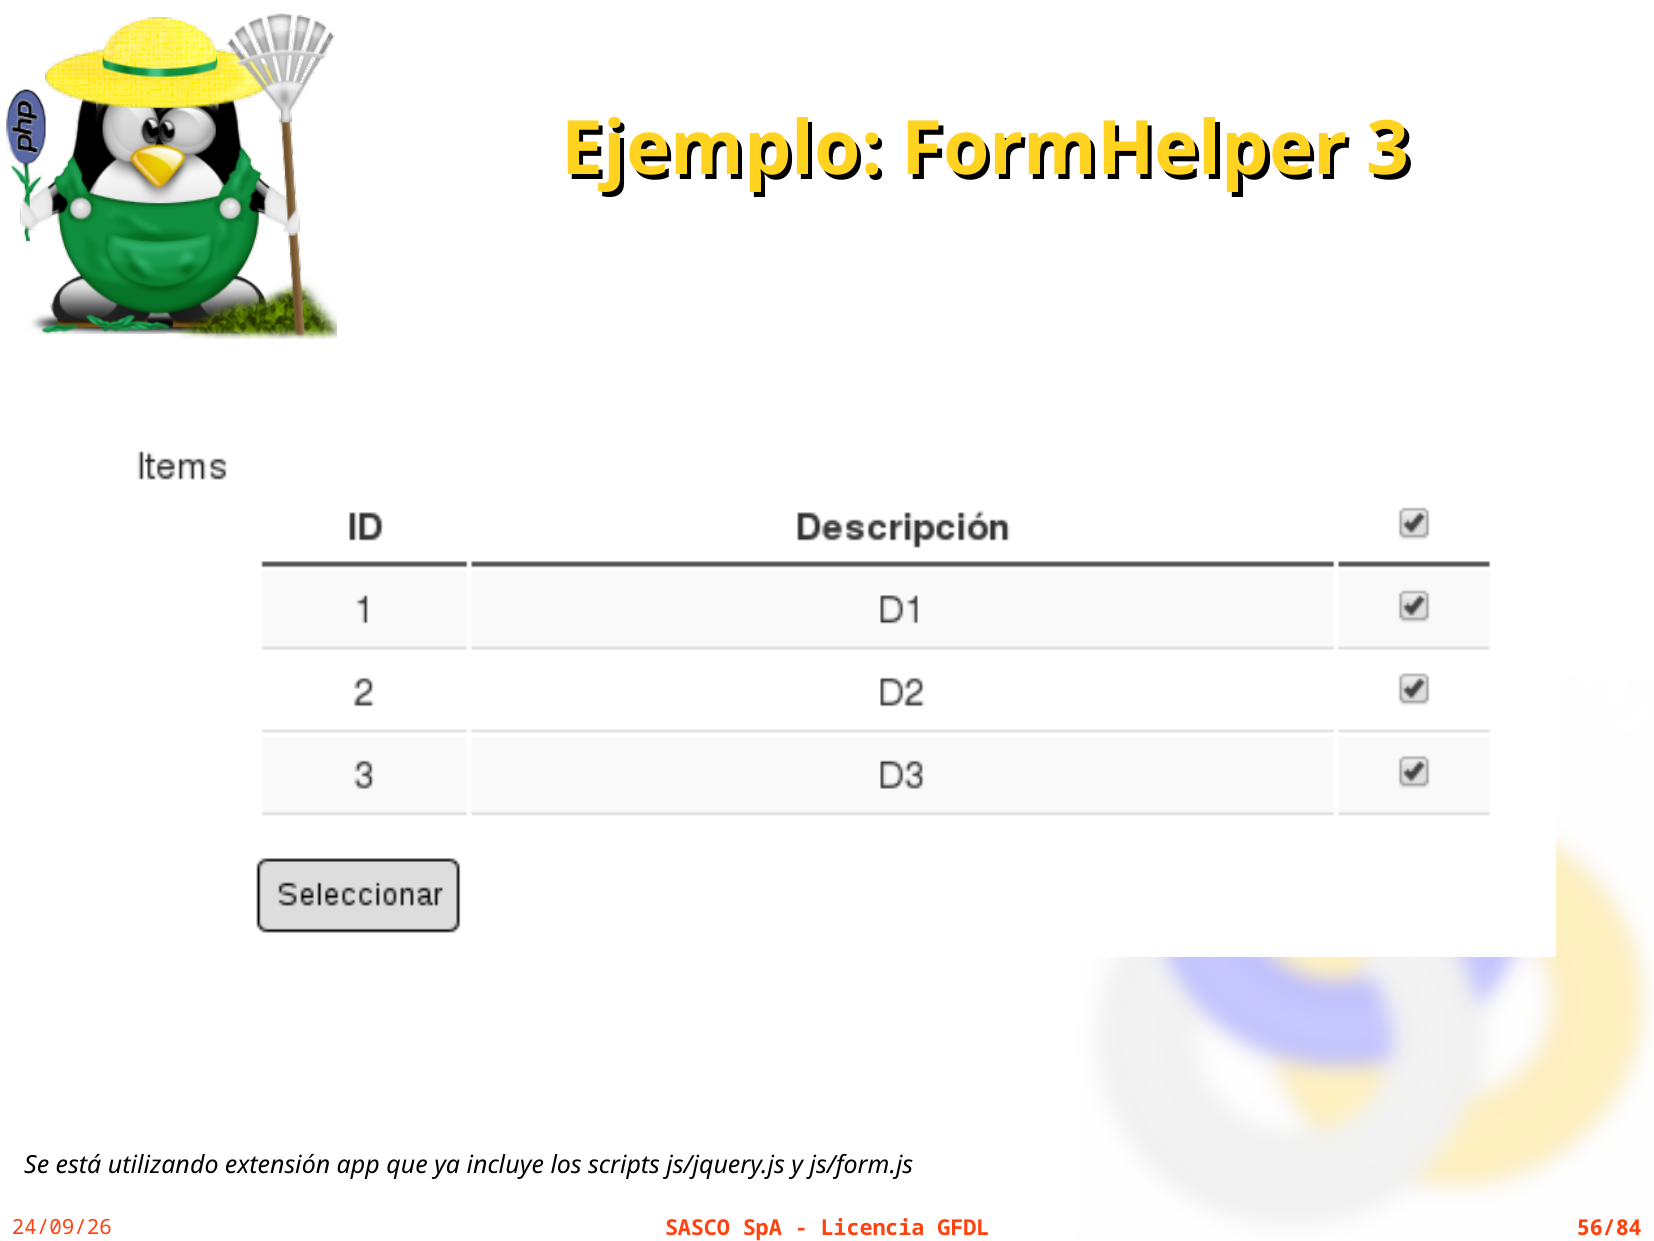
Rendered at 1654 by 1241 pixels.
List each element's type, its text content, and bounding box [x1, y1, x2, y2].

picture [107, 426, 1654, 1241]
picture [4, 5, 337, 339]
text_box Se está utilizando extensión app que ya incluye los scripts js/jquery.js y js/form.js [9, 1139, 920, 1184]
title Ejemplo: FormHelper 3 [366, 35, 1607, 257]
